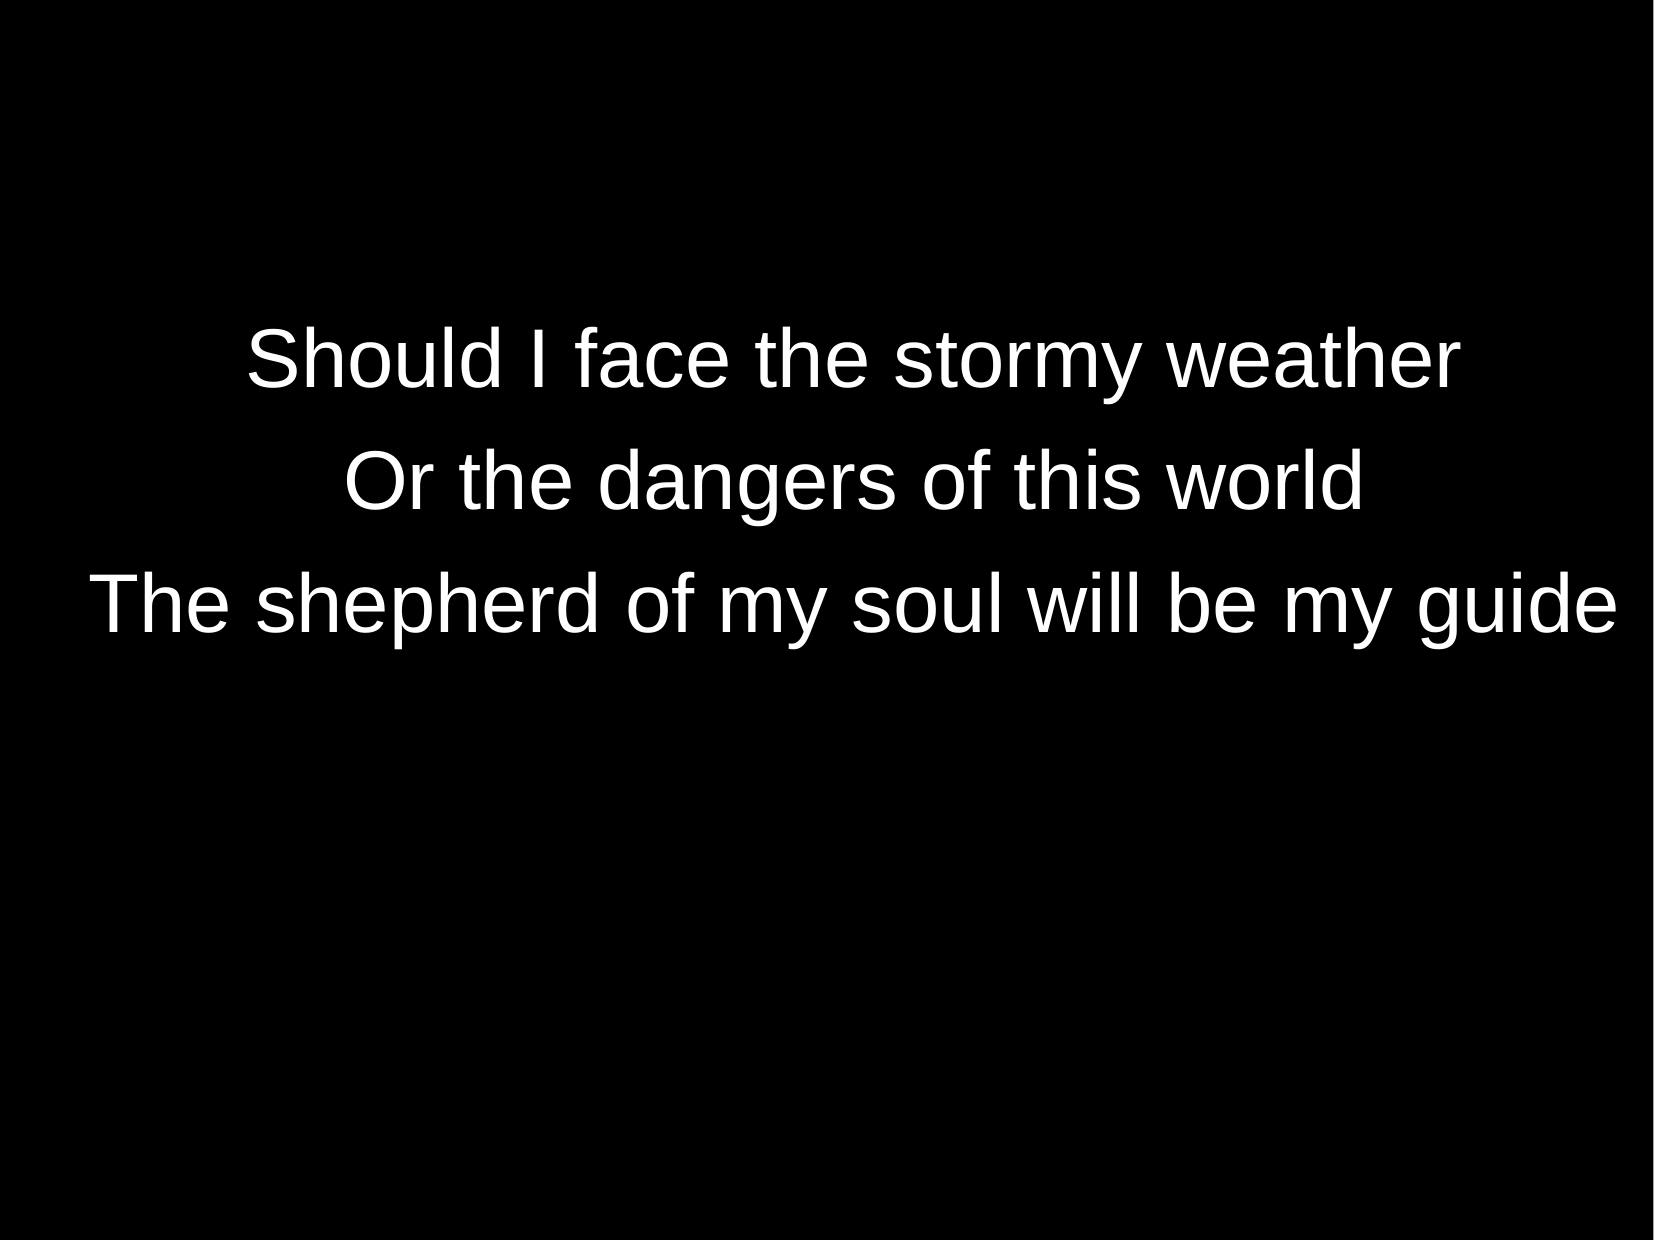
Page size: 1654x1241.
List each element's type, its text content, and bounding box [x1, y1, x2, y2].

list Should I face the stormy weather Or the dangers of this world The shepherd of my soul will be my guide [0, 306, 1654, 1026]
